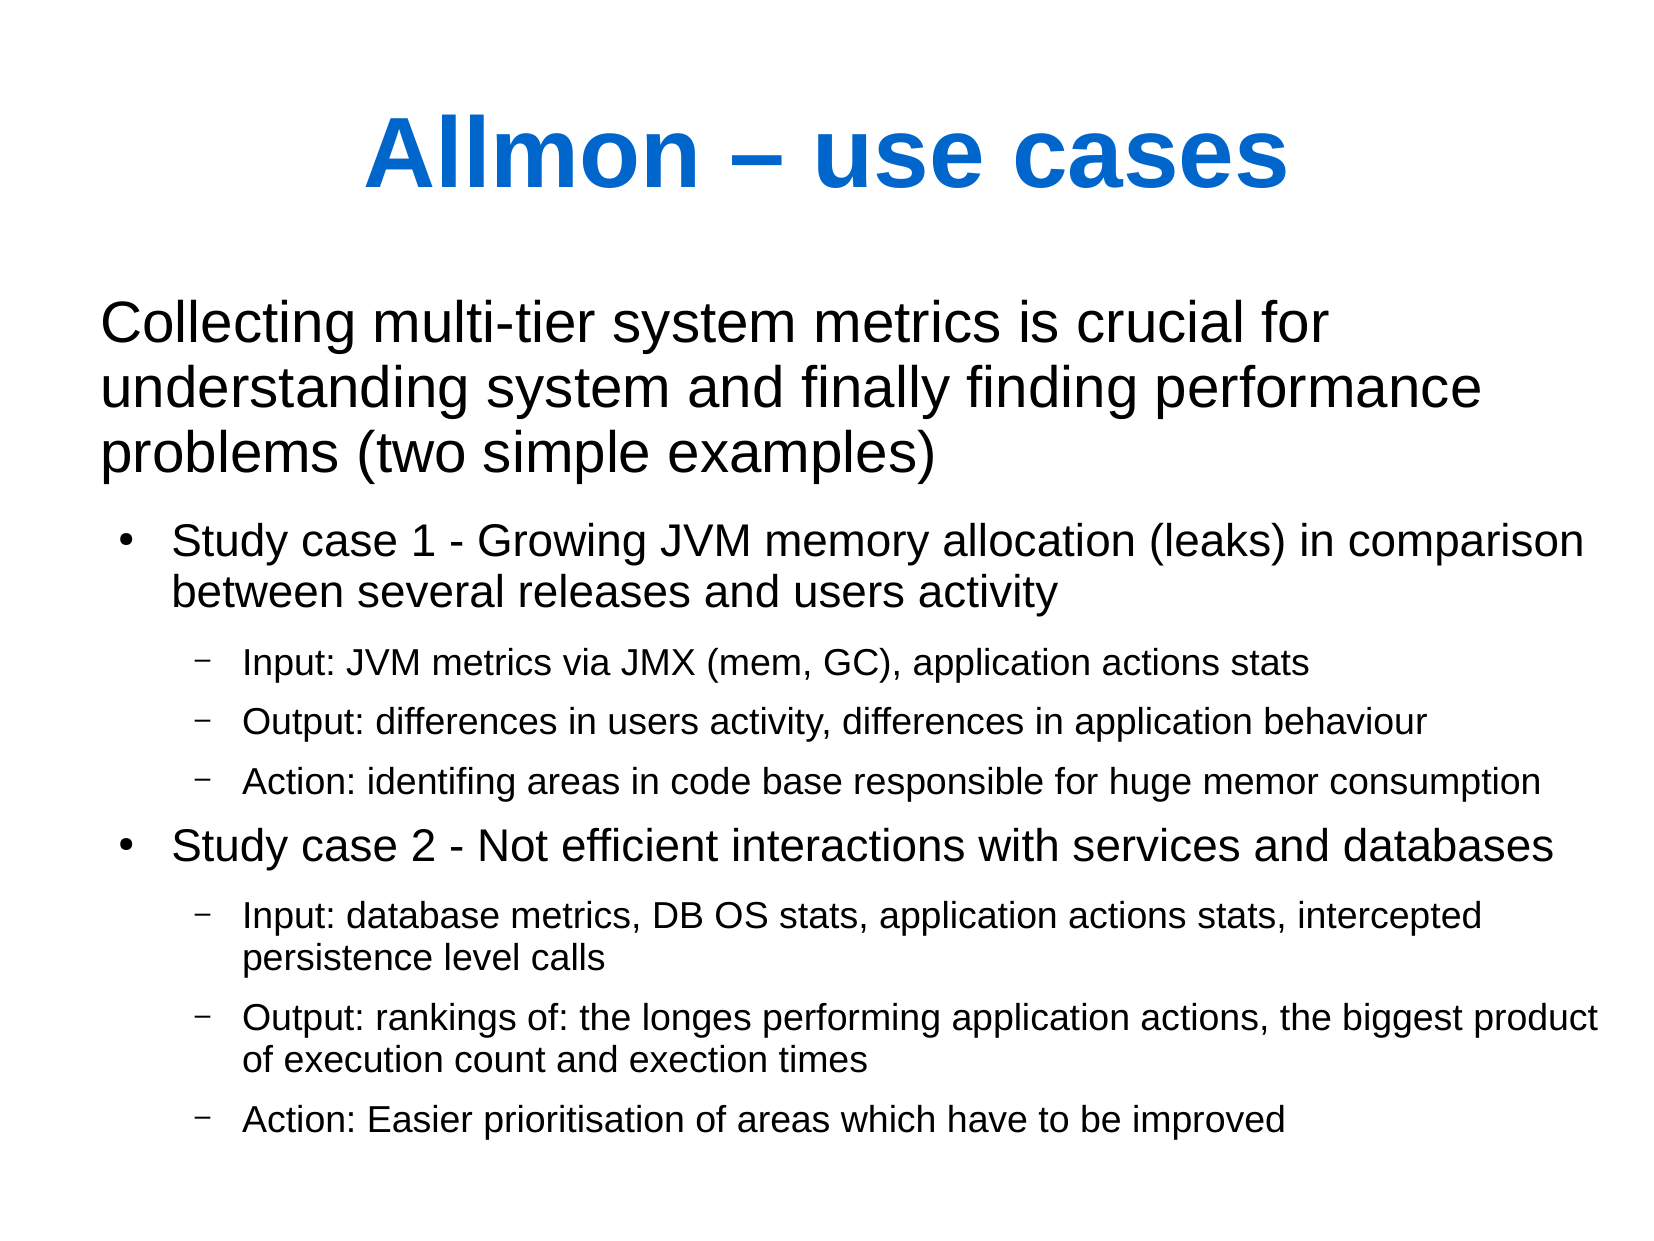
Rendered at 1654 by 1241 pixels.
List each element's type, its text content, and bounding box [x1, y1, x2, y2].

list Collecting multi-tier system metrics is crucial for understanding system and finally finding performance problems (two simple examples) Study case 1 - Growing JVM memory allocation (leaks) in comparison between several releases and users activity Input: JVM metrics via JMX (mem, GC), application actions stats Output: differences in users activity, differences in application behaviour Action: identifing areas in code base responsible for huge memor consumption Study case 2 - Not efficient interactions with services and databases Input: database metrics, DB OS stats, application actions stats, intercepted persistence level calls Output: rankings of: the longes performing application actions, the biggest product of execution count and exection times Action: Easier prioritisation of areas which have to be improved [29, 290, 1625, 1182]
title Allmon – use cases [82, 49, 1571, 257]
